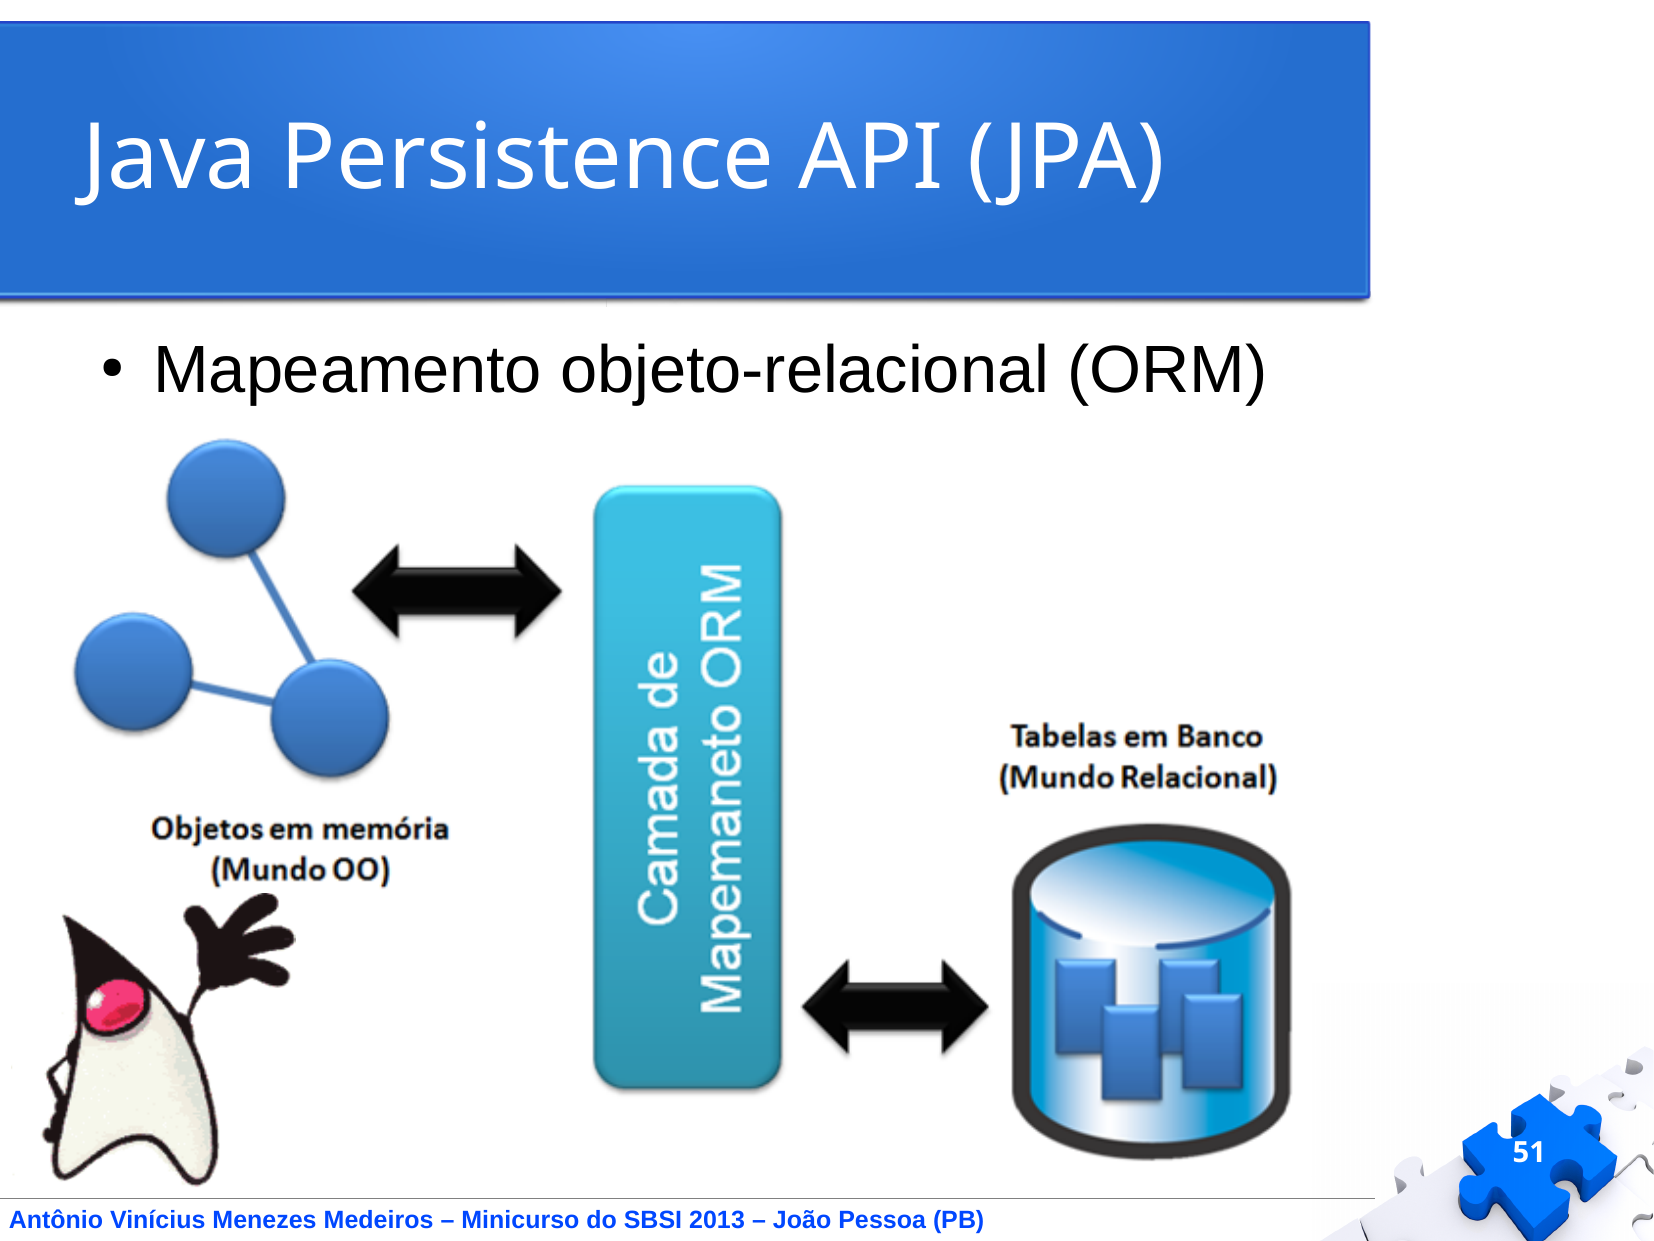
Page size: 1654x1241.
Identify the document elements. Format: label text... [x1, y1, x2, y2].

list Mapeamento objeto-relacional (ORM) [82, 332, 1356, 1182]
picture [11, 431, 1312, 1189]
picture [0, 21, 1375, 307]
picture [1311, 983, 1654, 1241]
title Java Persistence API (JPA) [82, 49, 1323, 257]
